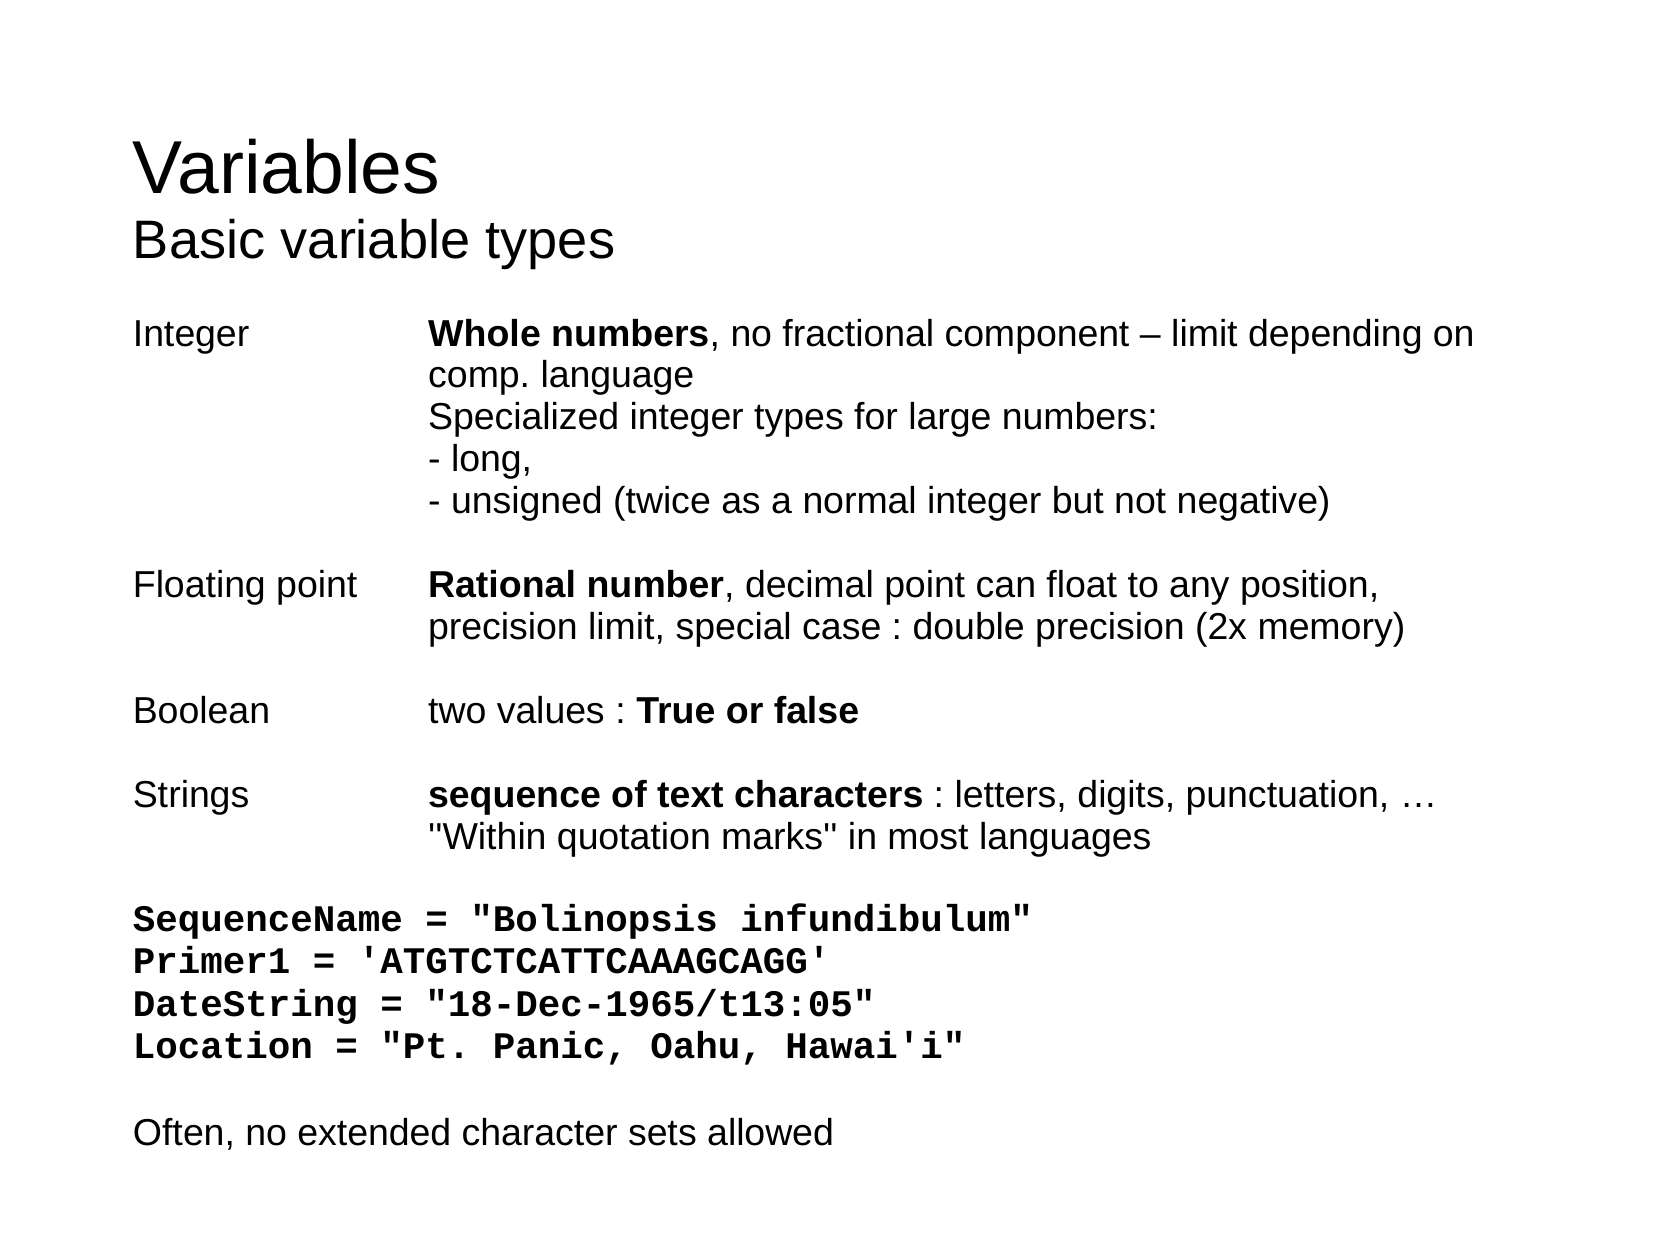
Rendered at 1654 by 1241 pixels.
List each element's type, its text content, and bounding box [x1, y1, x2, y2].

text_box Variables Basic variable types Integer Whole numbers, no fractional component – limit depending on comp. language Specialized integer types for large numbers: - long, - unsigned (twice as a normal integer but not negative) Floating point Rational number, decimal point can float to any position, precision limit, special case : double precision (2x memory) Boolean two values : True or false Strings sequence of text characters : letters, digits, punctuation, … ''Within quotation marks'' in most languages SequenceName = "Bolinopsis infundibulum" Primer1 = 'ATGTCTCATTCAAAGCAGG' DateString = "18-Dec-1965/t13:05" Location = "Pt. Panic, Oahu, Hawai'i" Often, no extended character sets allowed [118, 118, 1565, 1162]
